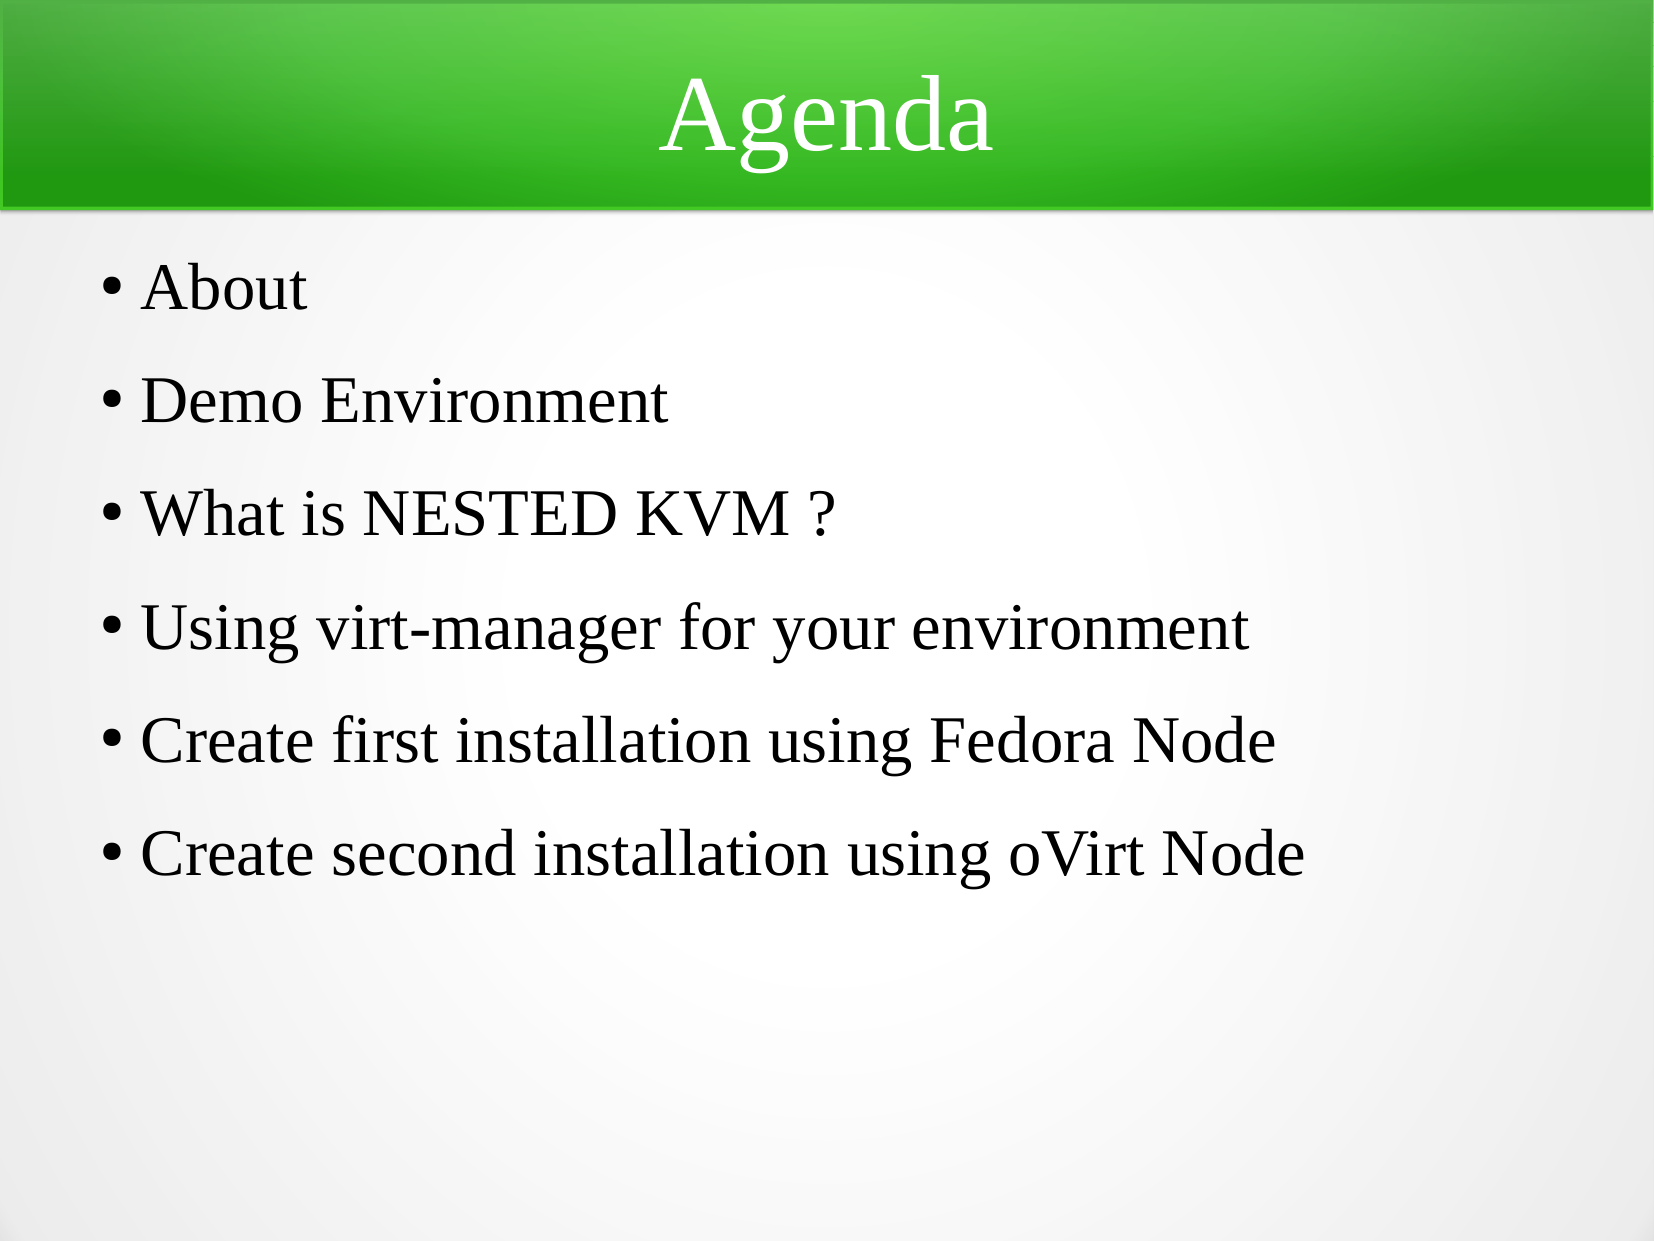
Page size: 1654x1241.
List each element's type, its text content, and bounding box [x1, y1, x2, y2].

list About Demo Environment What is NESTED KVM ? Using virt-manager for your environment Create first installation using Fedora Node Create second installation using oVirt Node [82, 249, 1538, 1163]
title Agenda [82, 49, 1571, 179]
